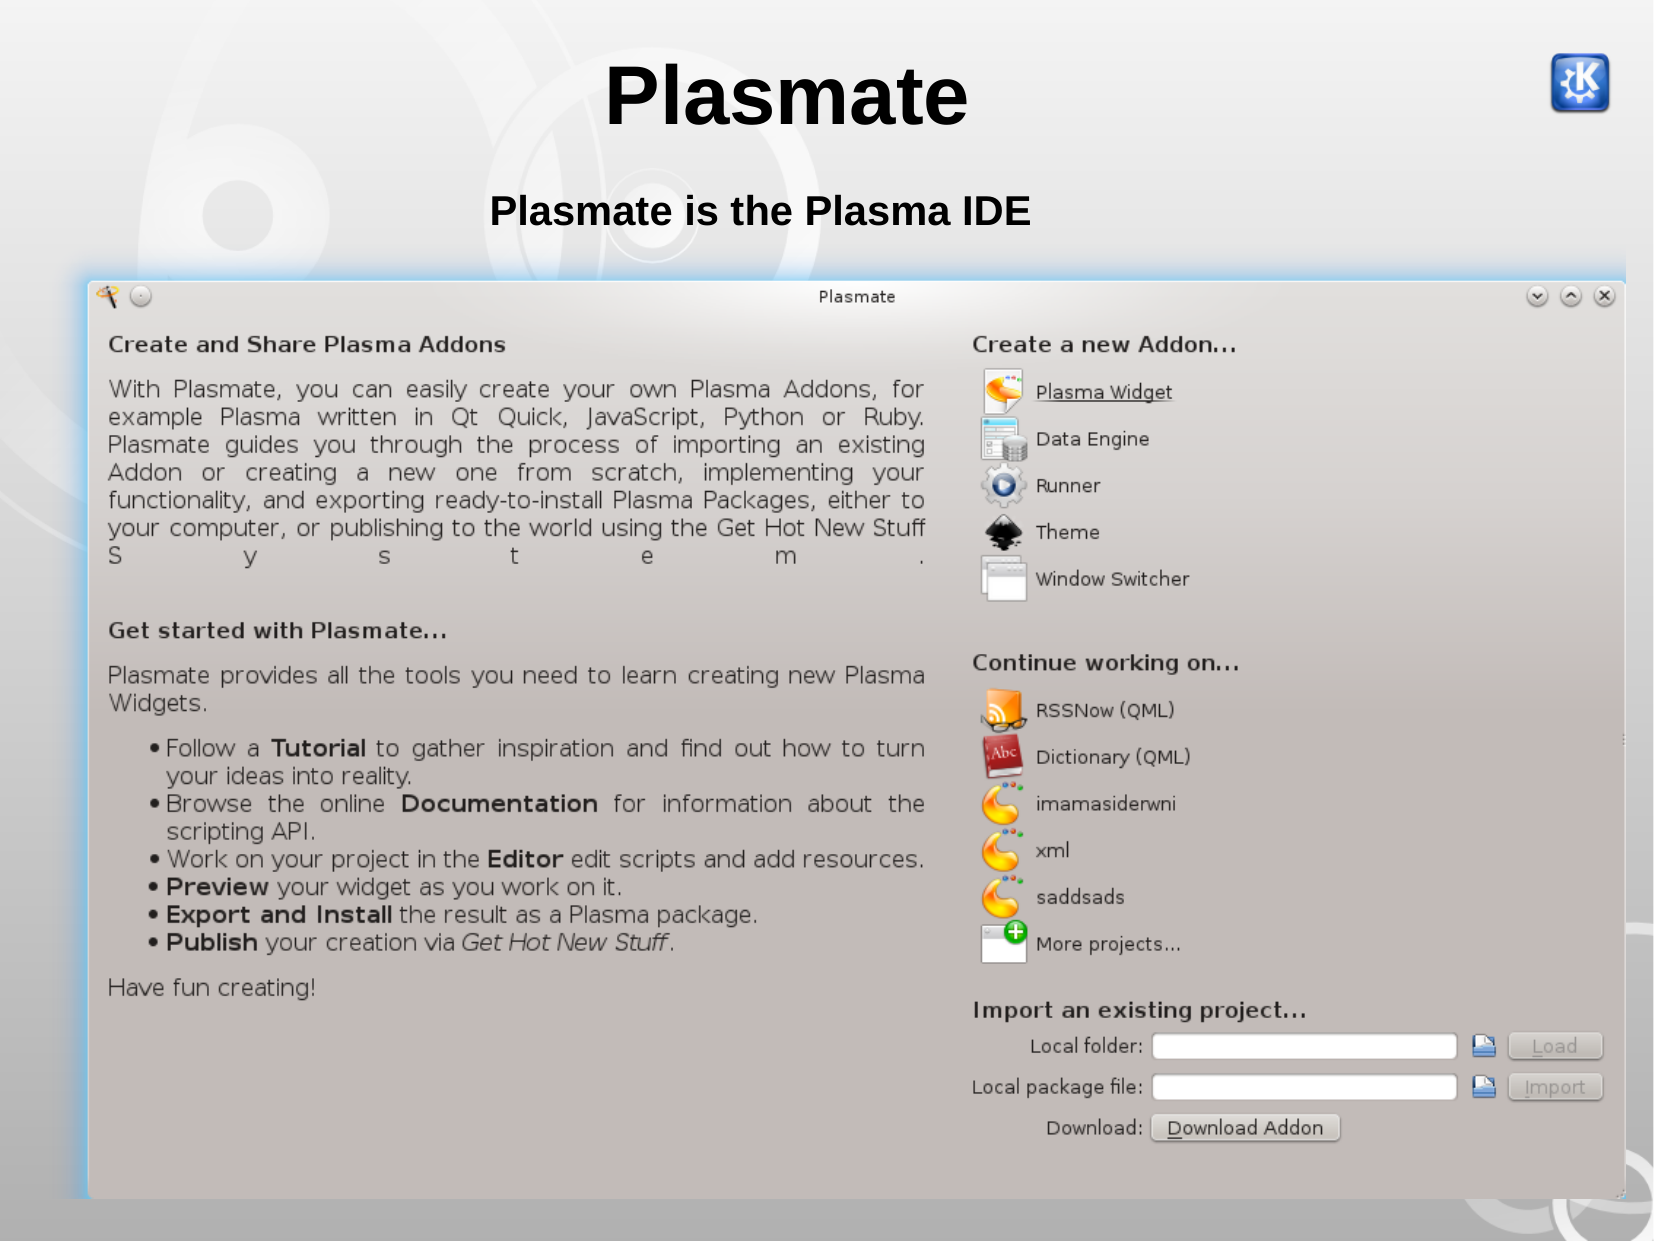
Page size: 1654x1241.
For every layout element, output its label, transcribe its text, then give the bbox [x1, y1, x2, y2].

picture [0, 0, 1654, 1241]
text_box Plasmate [15, 41, 1561, 150]
